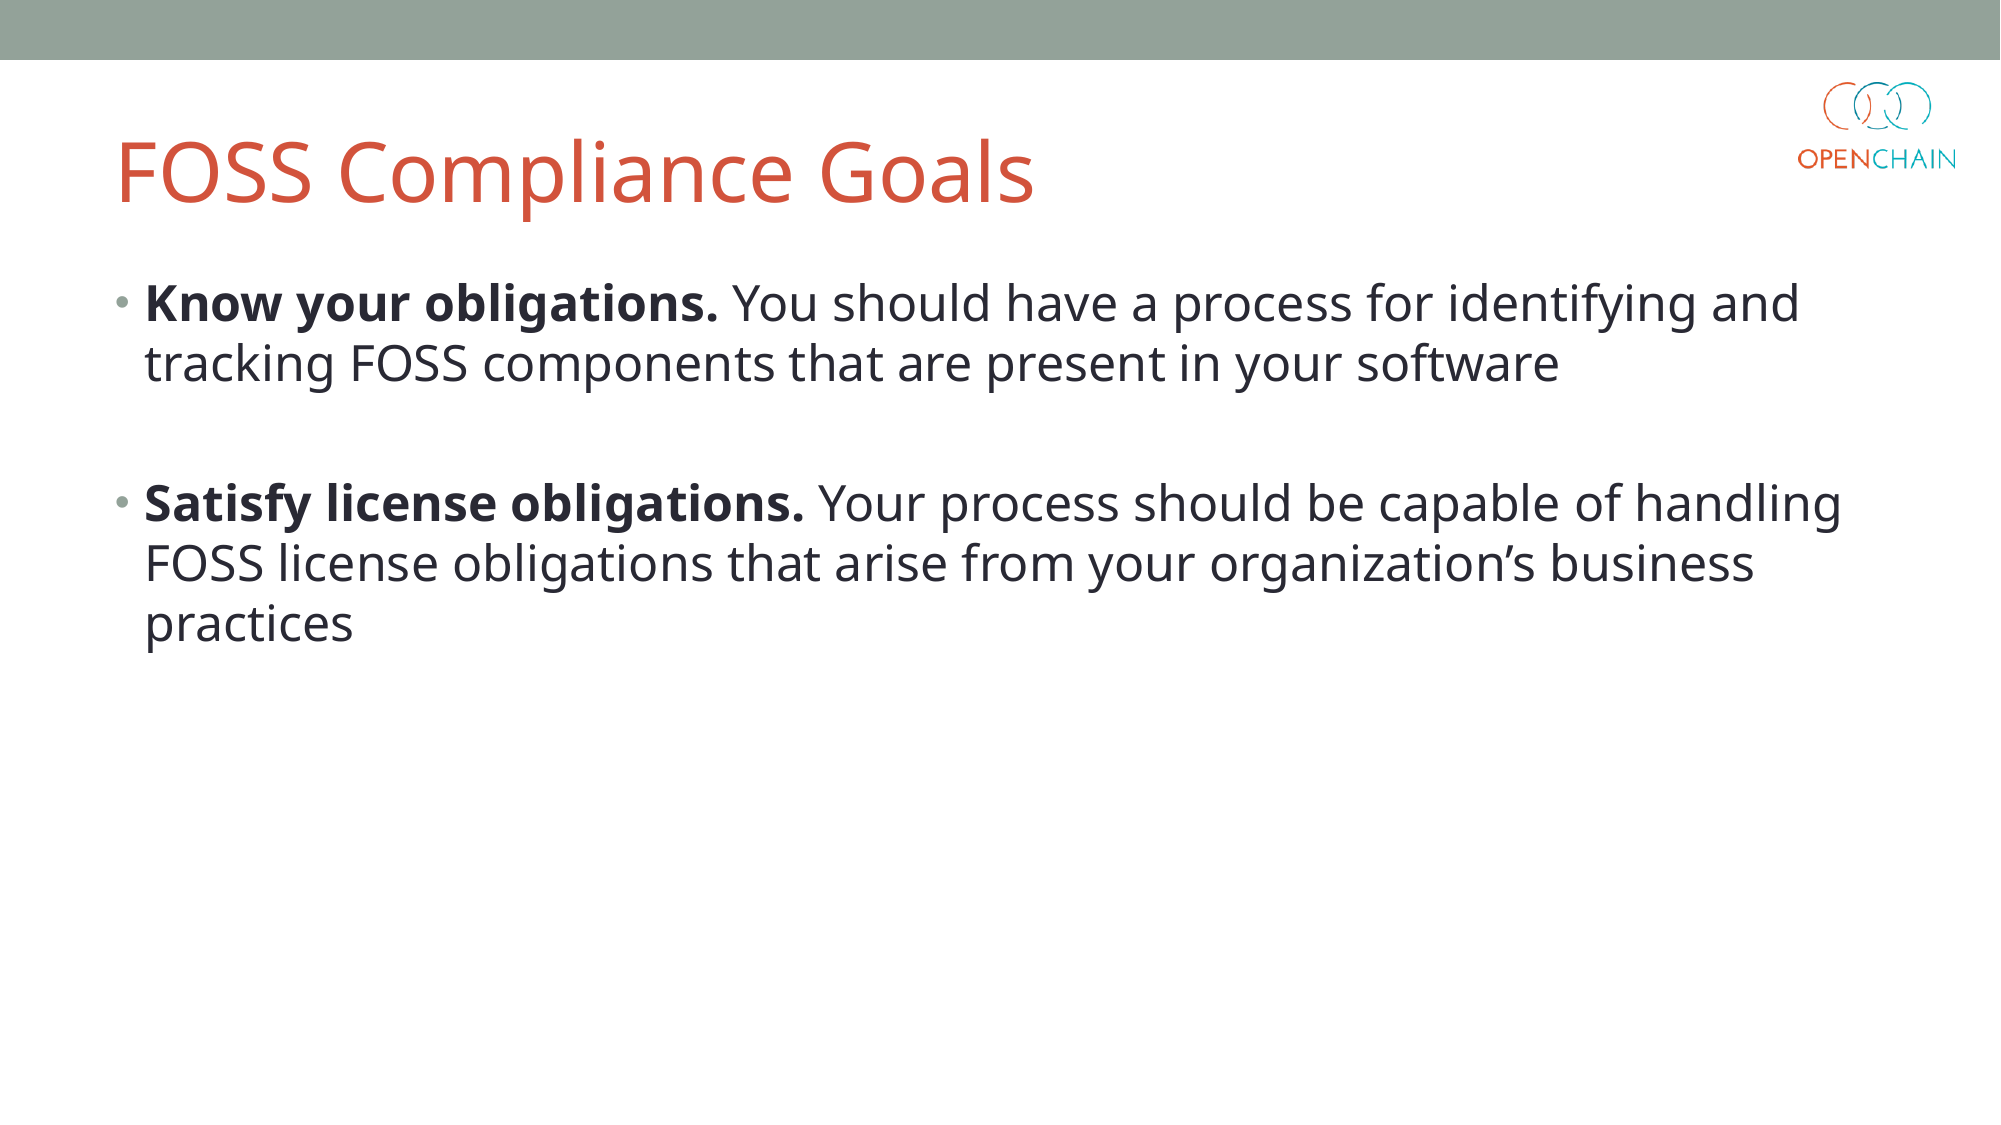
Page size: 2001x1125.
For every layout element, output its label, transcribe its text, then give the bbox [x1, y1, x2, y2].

list Know your obligations. You should have a process for identifying and tracking FOSS components that are present in your software Satisfy license obligations. Your process should be capable of handling FOSS license obligations that arise from your organization’s business practices [99, 263, 1900, 1064]
picture [1798, 82, 1955, 169]
title FOSS Compliance Goals [99, 87, 1900, 250]
